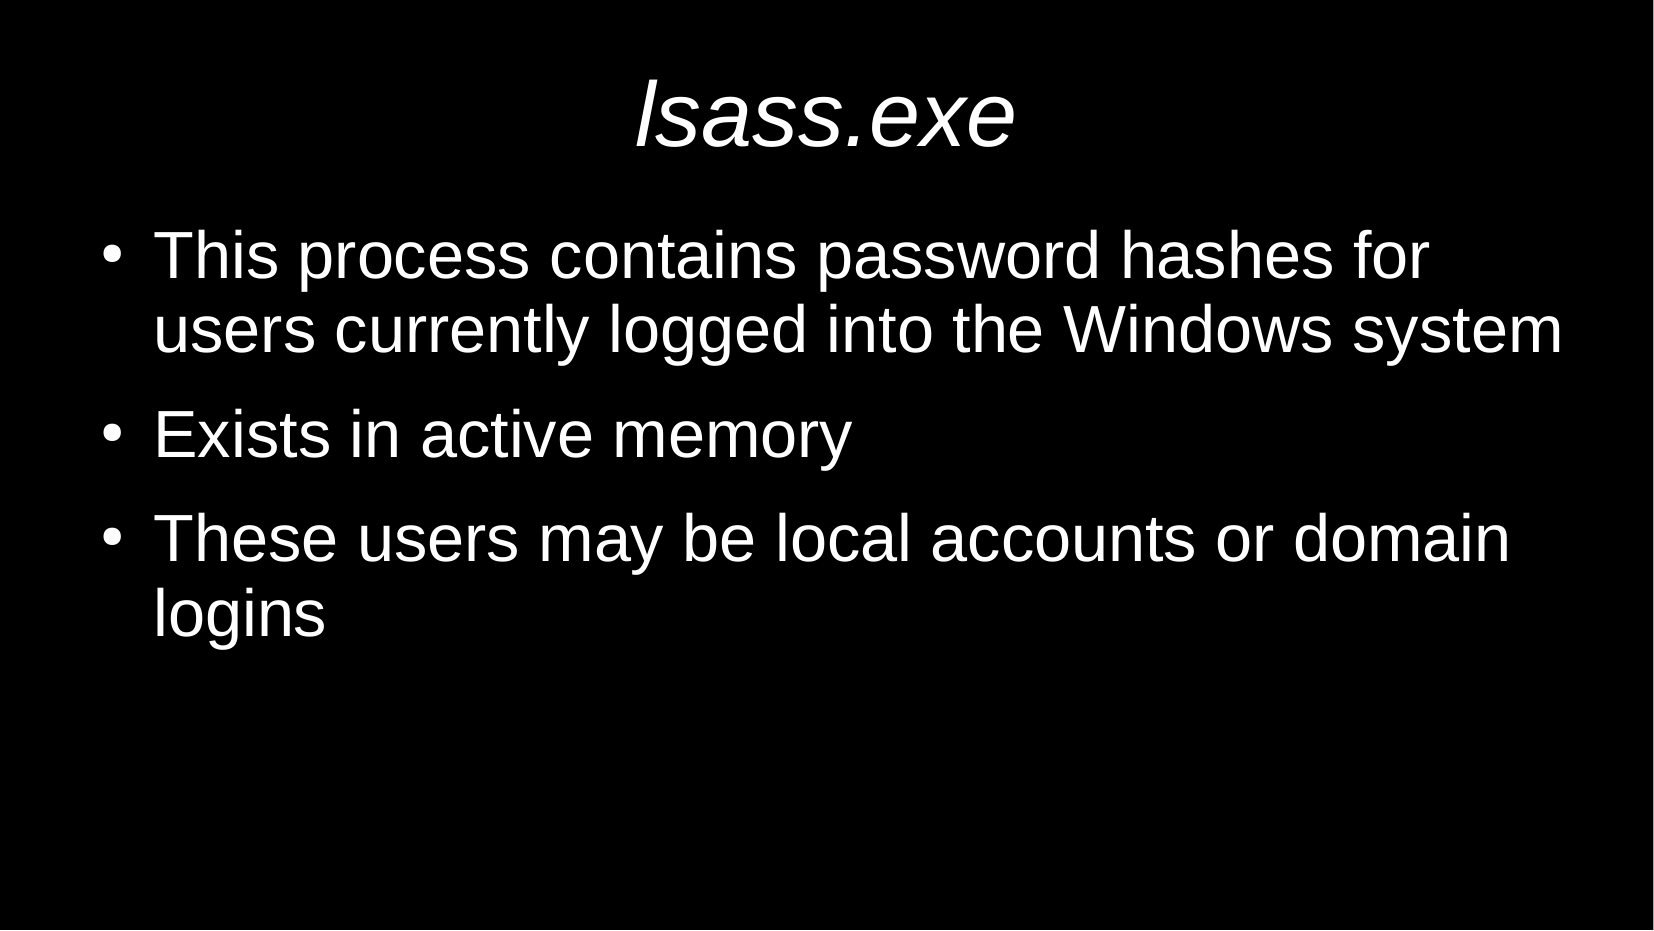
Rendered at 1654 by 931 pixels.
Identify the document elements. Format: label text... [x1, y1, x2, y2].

list This process contains password hashes for users currently logged into the Windows system Exists in active memory These users may be local accounts or domain logins [82, 217, 1571, 863]
title lsass.exe [82, 37, 1571, 193]
